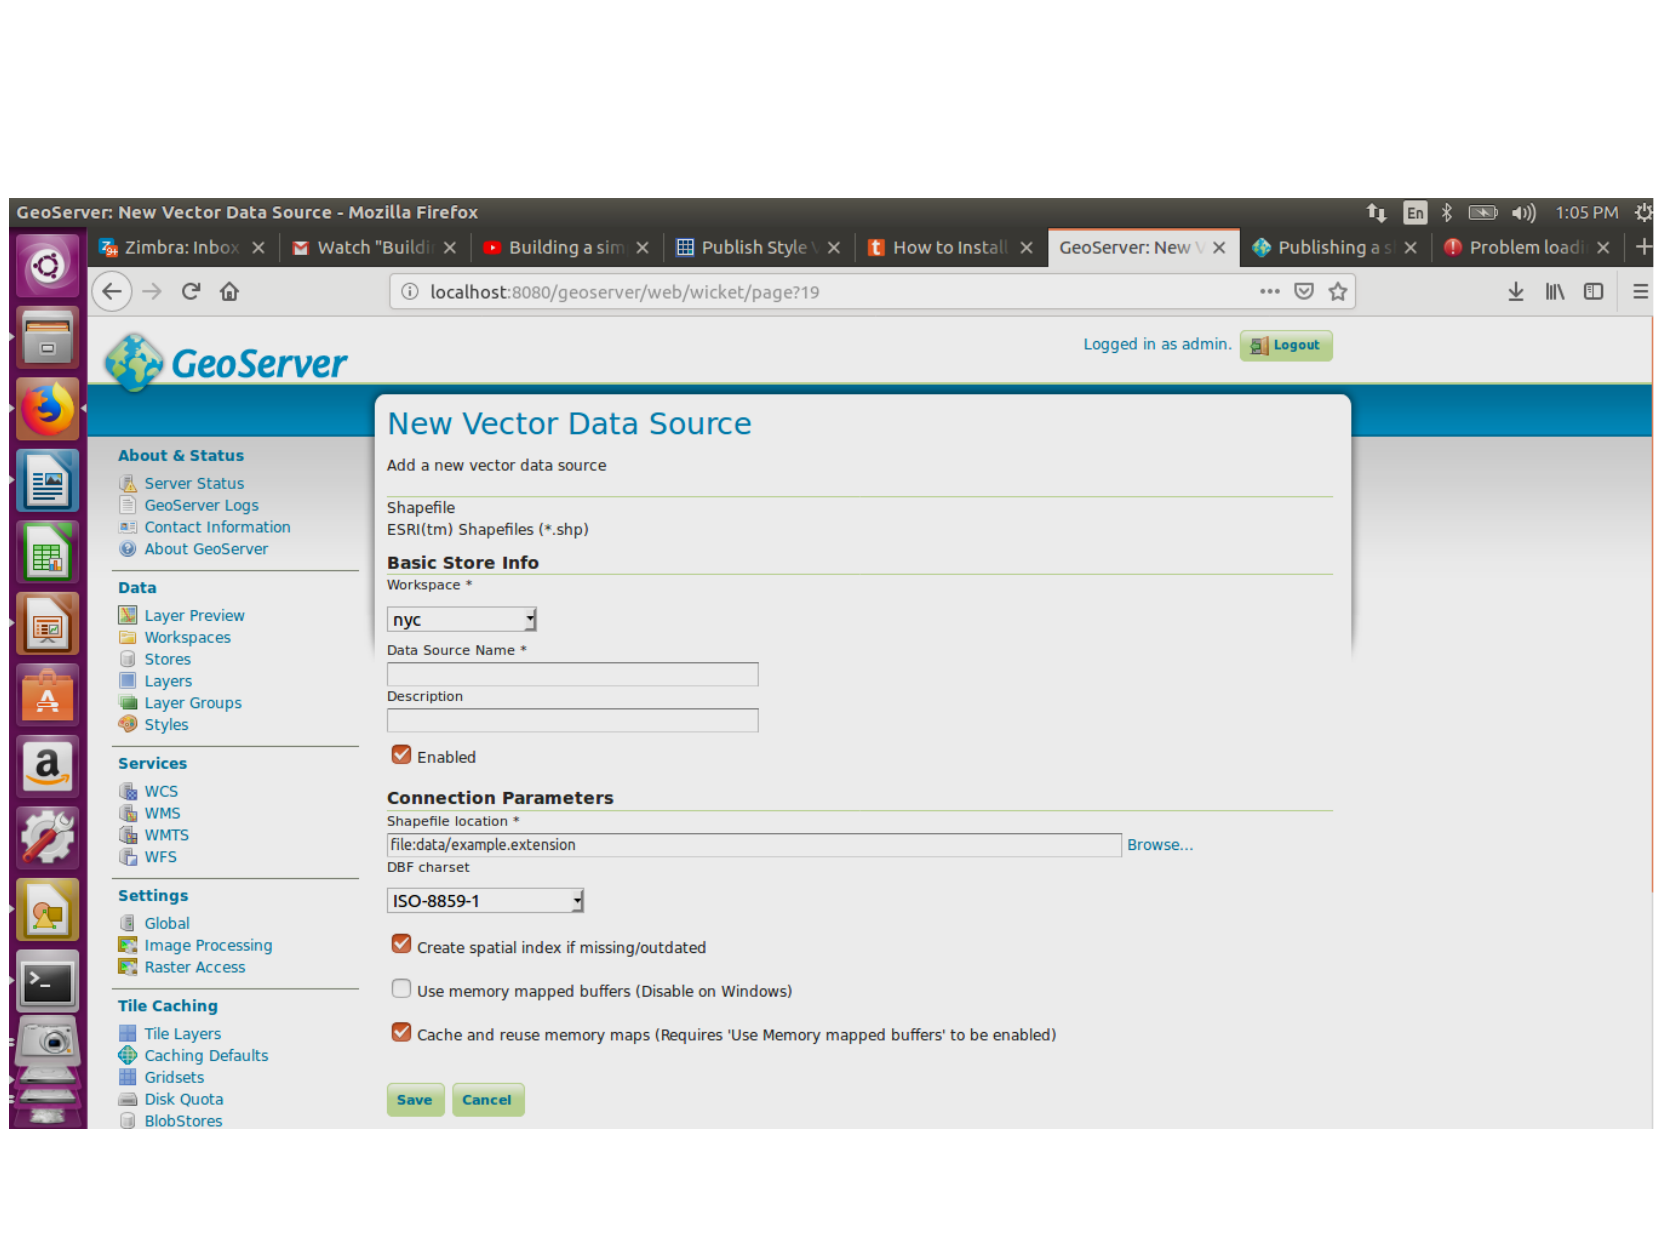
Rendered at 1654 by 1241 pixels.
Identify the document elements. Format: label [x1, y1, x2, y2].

picture [9, 198, 1654, 1129]
